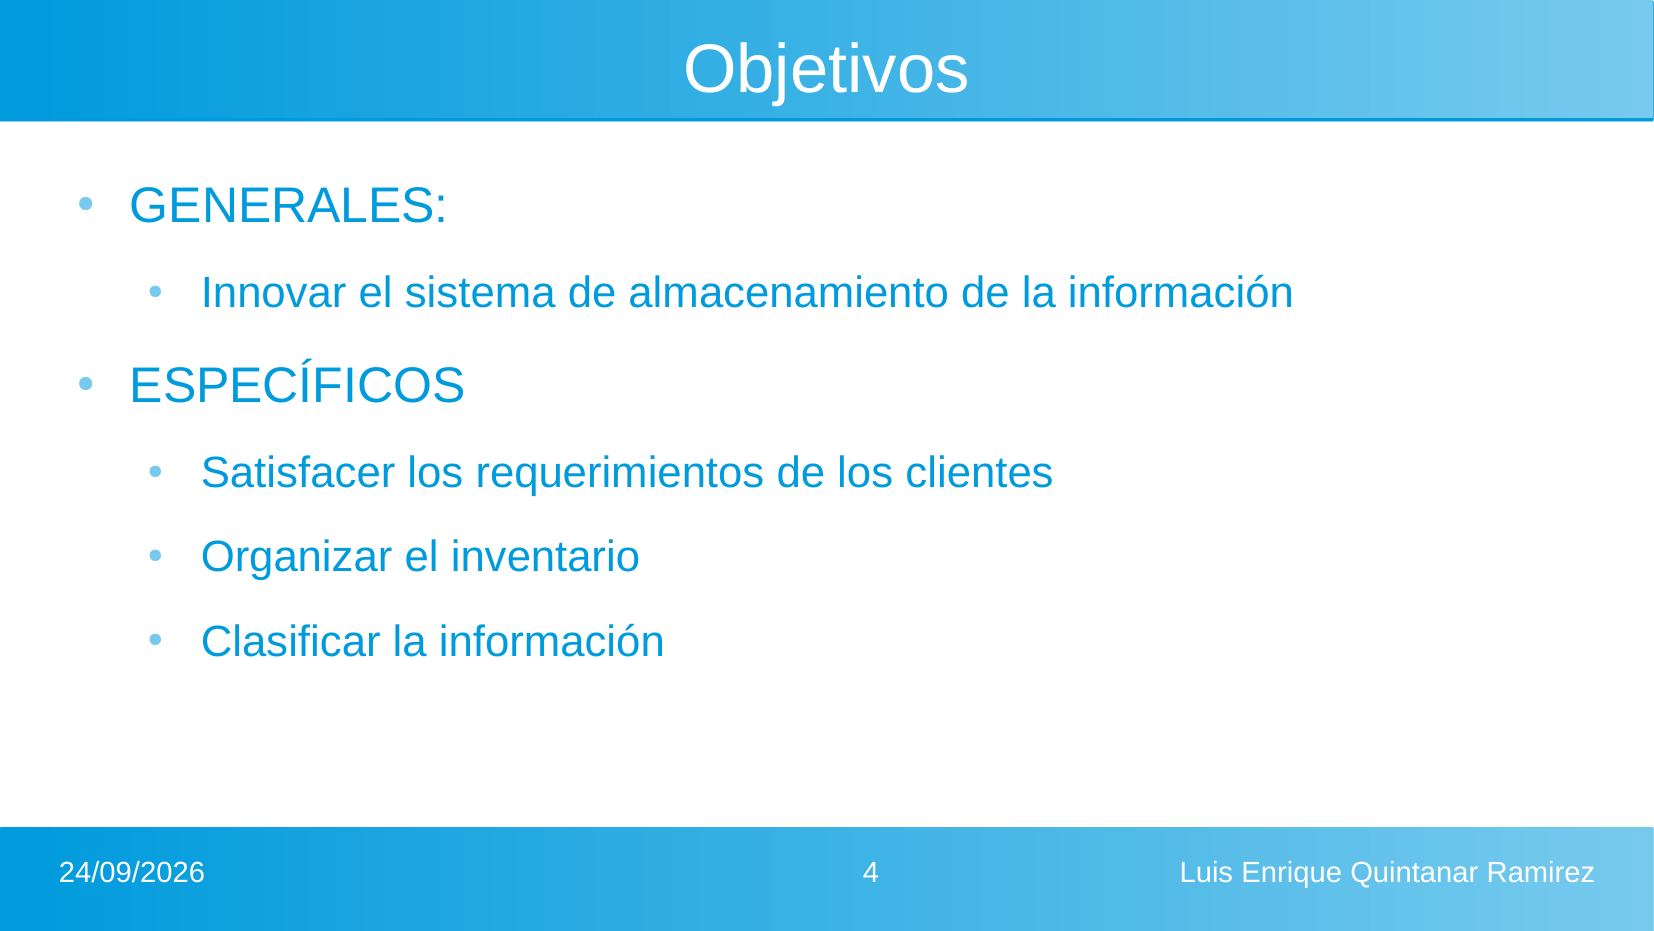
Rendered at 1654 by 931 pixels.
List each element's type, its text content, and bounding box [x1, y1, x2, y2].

list GENERALES: Innovar el sistema de almacenamiento de la información ESPECÍFICOS Satisfacer los requerimientos de los clientes Organizar el inventario Clasificar la información [59, 177, 1595, 768]
title Objetivos [59, 29, 1595, 108]
